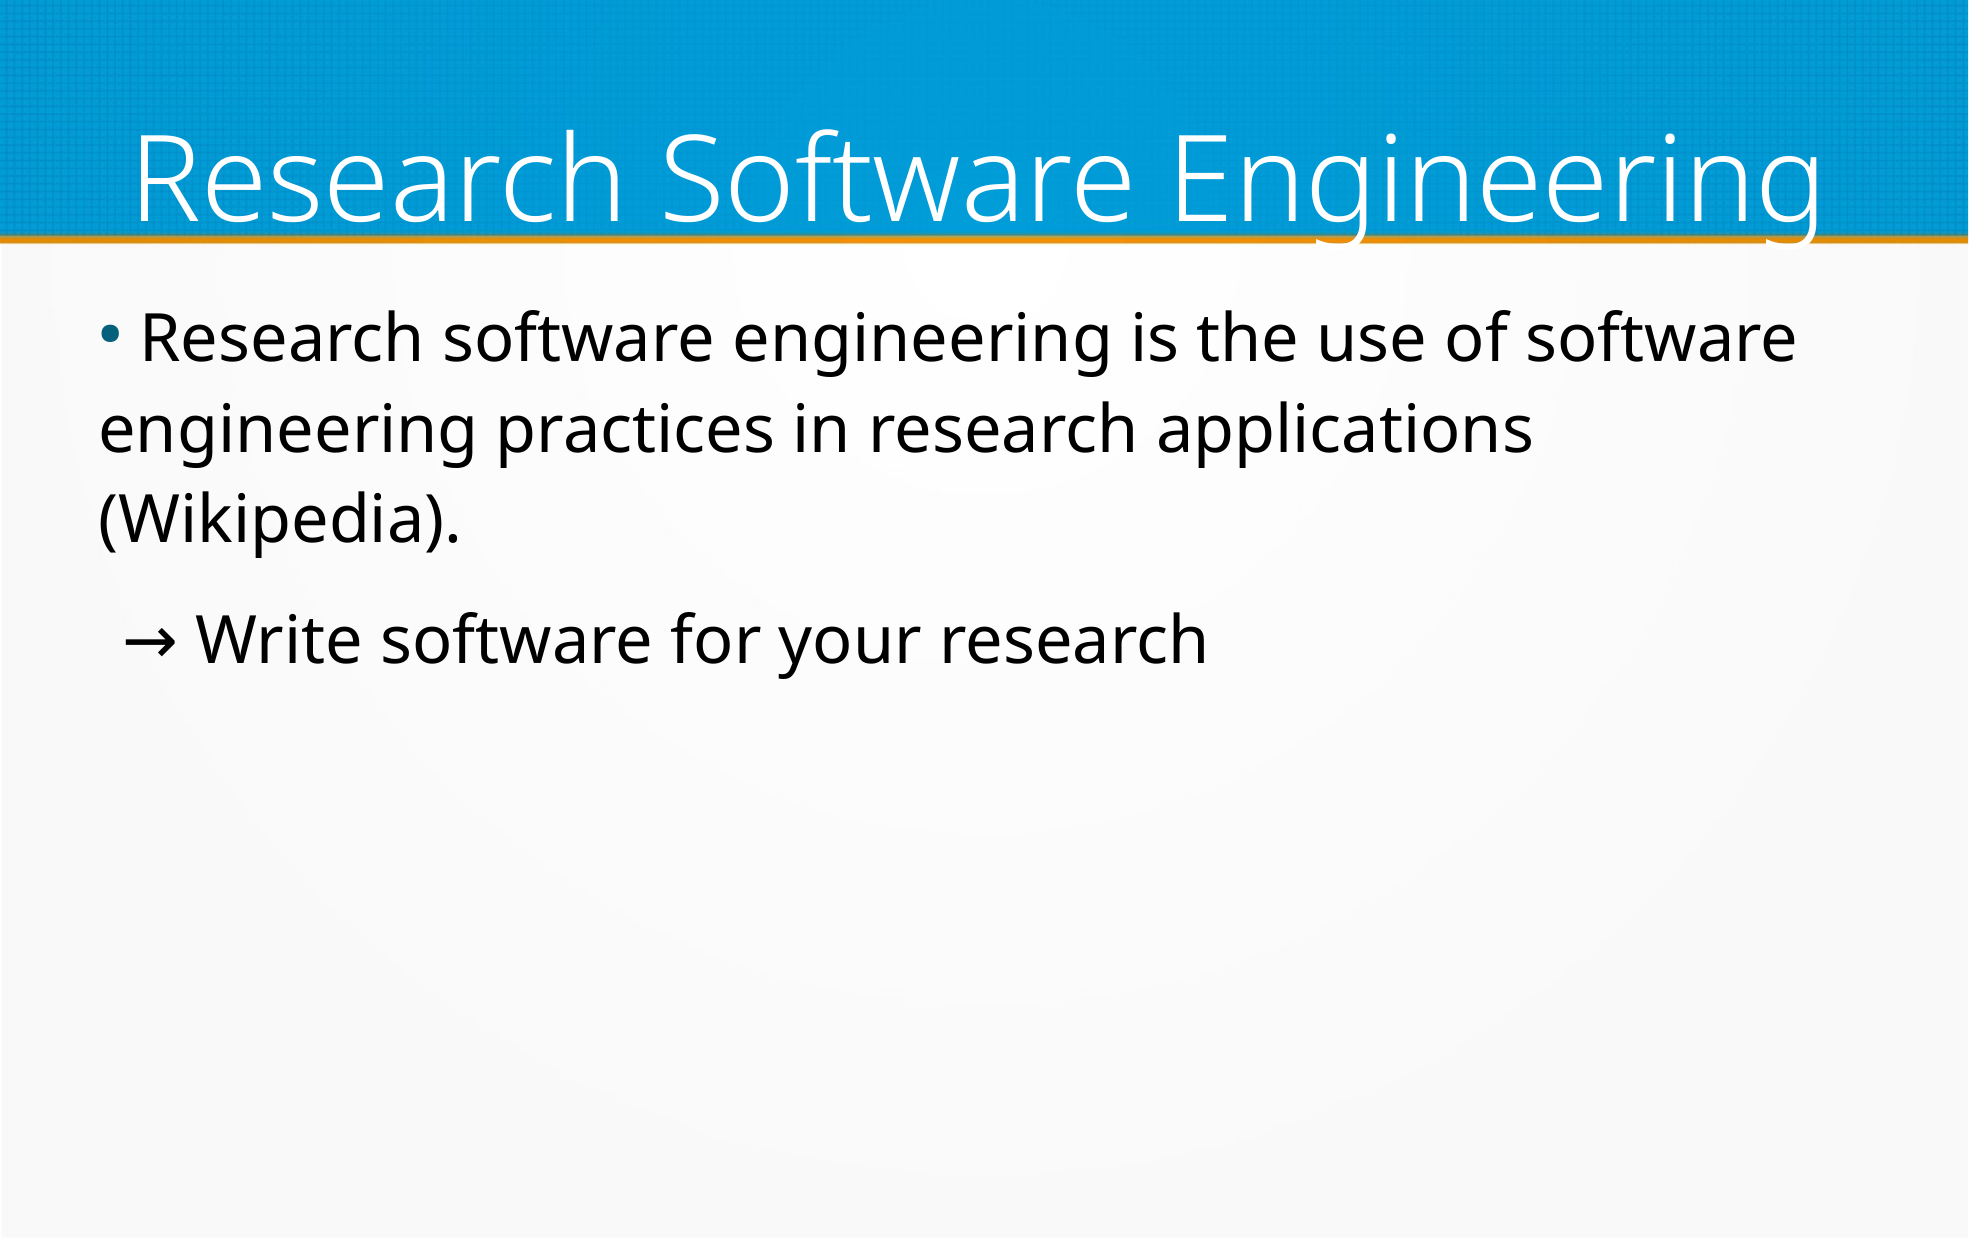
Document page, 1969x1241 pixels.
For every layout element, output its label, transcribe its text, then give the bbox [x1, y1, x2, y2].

picture [0, 233, 1969, 1241]
title Research Software Engineering [98, 49, 1870, 257]
list Research software engineering is the use of software engineering practices in research applications (Wikipedia). → Write software for your research [98, 290, 1870, 1156]
